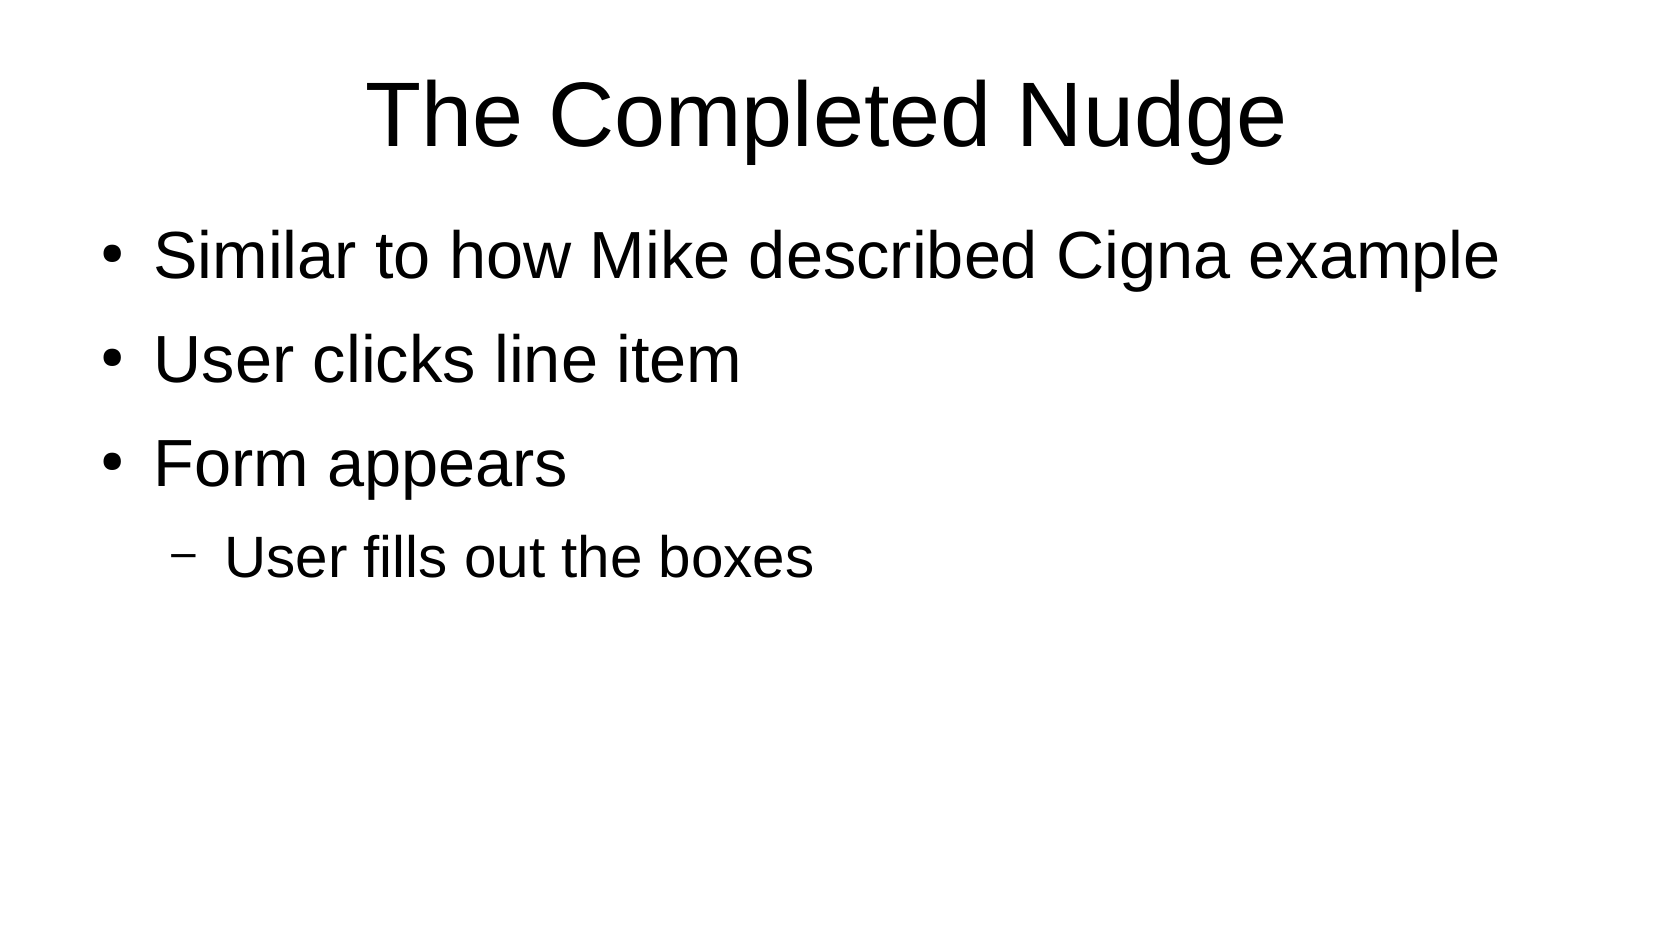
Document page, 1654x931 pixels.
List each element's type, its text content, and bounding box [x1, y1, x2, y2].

list Similar to how Mike described Cigna example User clicks line item Form appears User fills out the boxes [82, 217, 1571, 758]
title The Completed Nudge [82, 37, 1571, 193]
